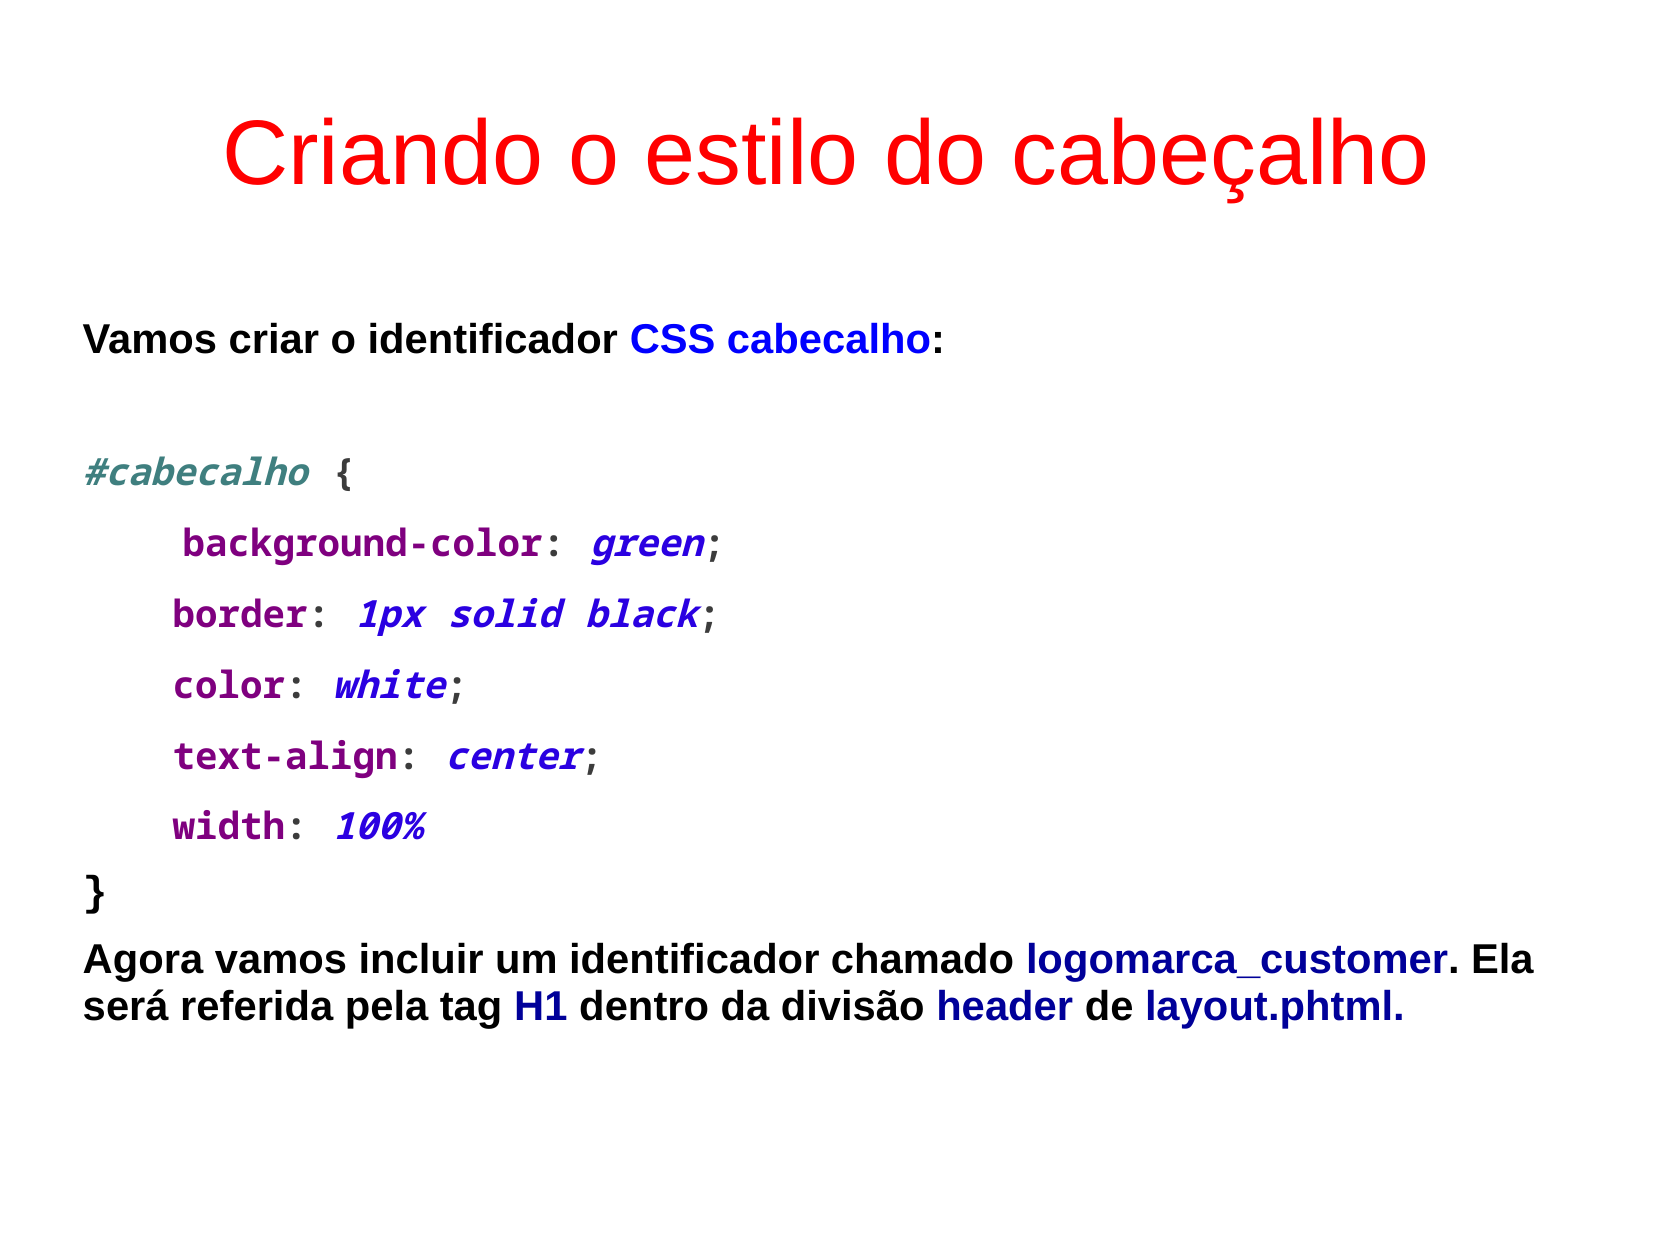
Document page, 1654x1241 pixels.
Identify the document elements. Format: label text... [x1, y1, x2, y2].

list Vamos criar o identificador CSS cabecalho: #cabecalho { background-color: green; border: 1px solid black; color: white; text-align: center; width: 100% } Agora vamos incluir um identificador chamado logomarca_customer. Ela será referida pela tag H1 dentro da divisão header de layout.phtml. [82, 315, 1571, 1229]
title Criando o estilo do cabeçalho [82, 49, 1571, 257]
